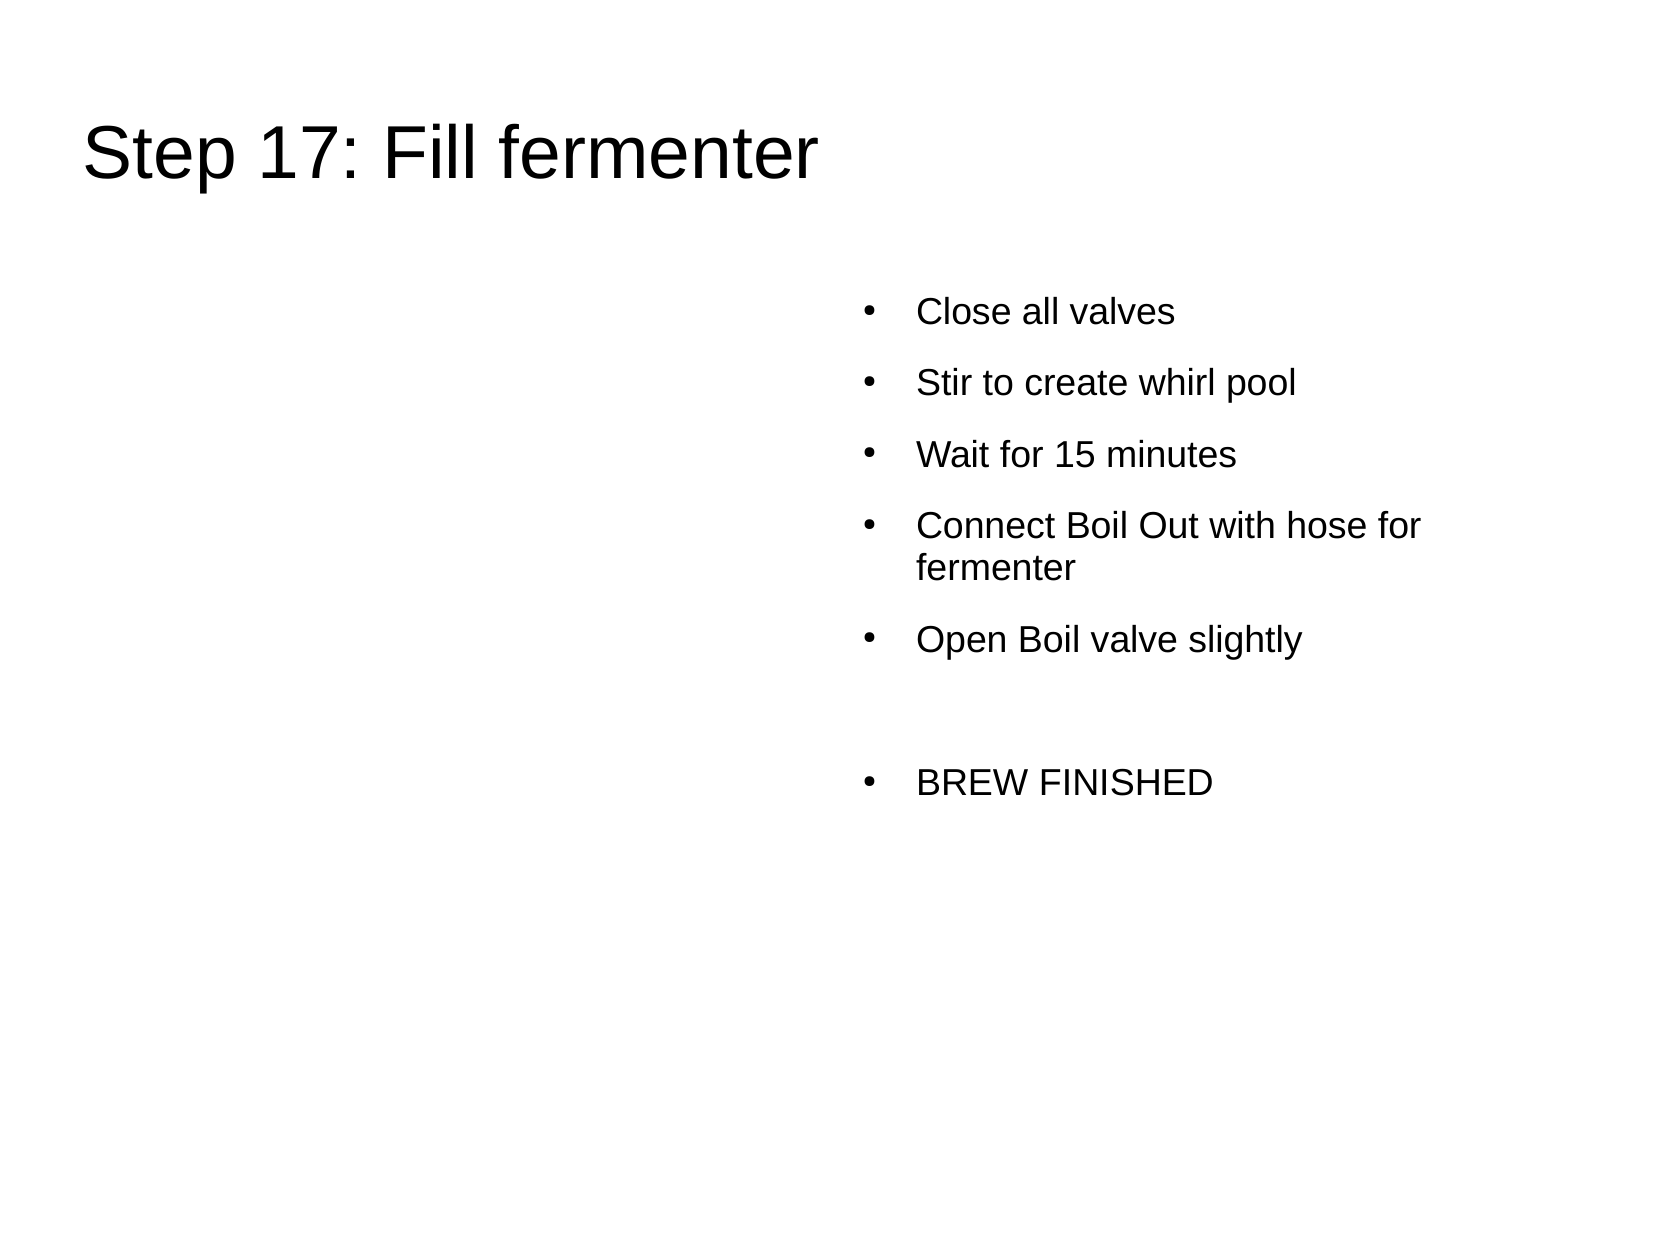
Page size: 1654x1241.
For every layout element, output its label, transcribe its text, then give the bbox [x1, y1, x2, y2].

title Step 17: Fill fermenter [82, 49, 1571, 257]
list Close all valves Stir to create whirl pool Wait for 15 minutes Connect Boil Out with hose for fermenter Open Boil valve slightly BREW FINISHED [845, 290, 1572, 1010]
